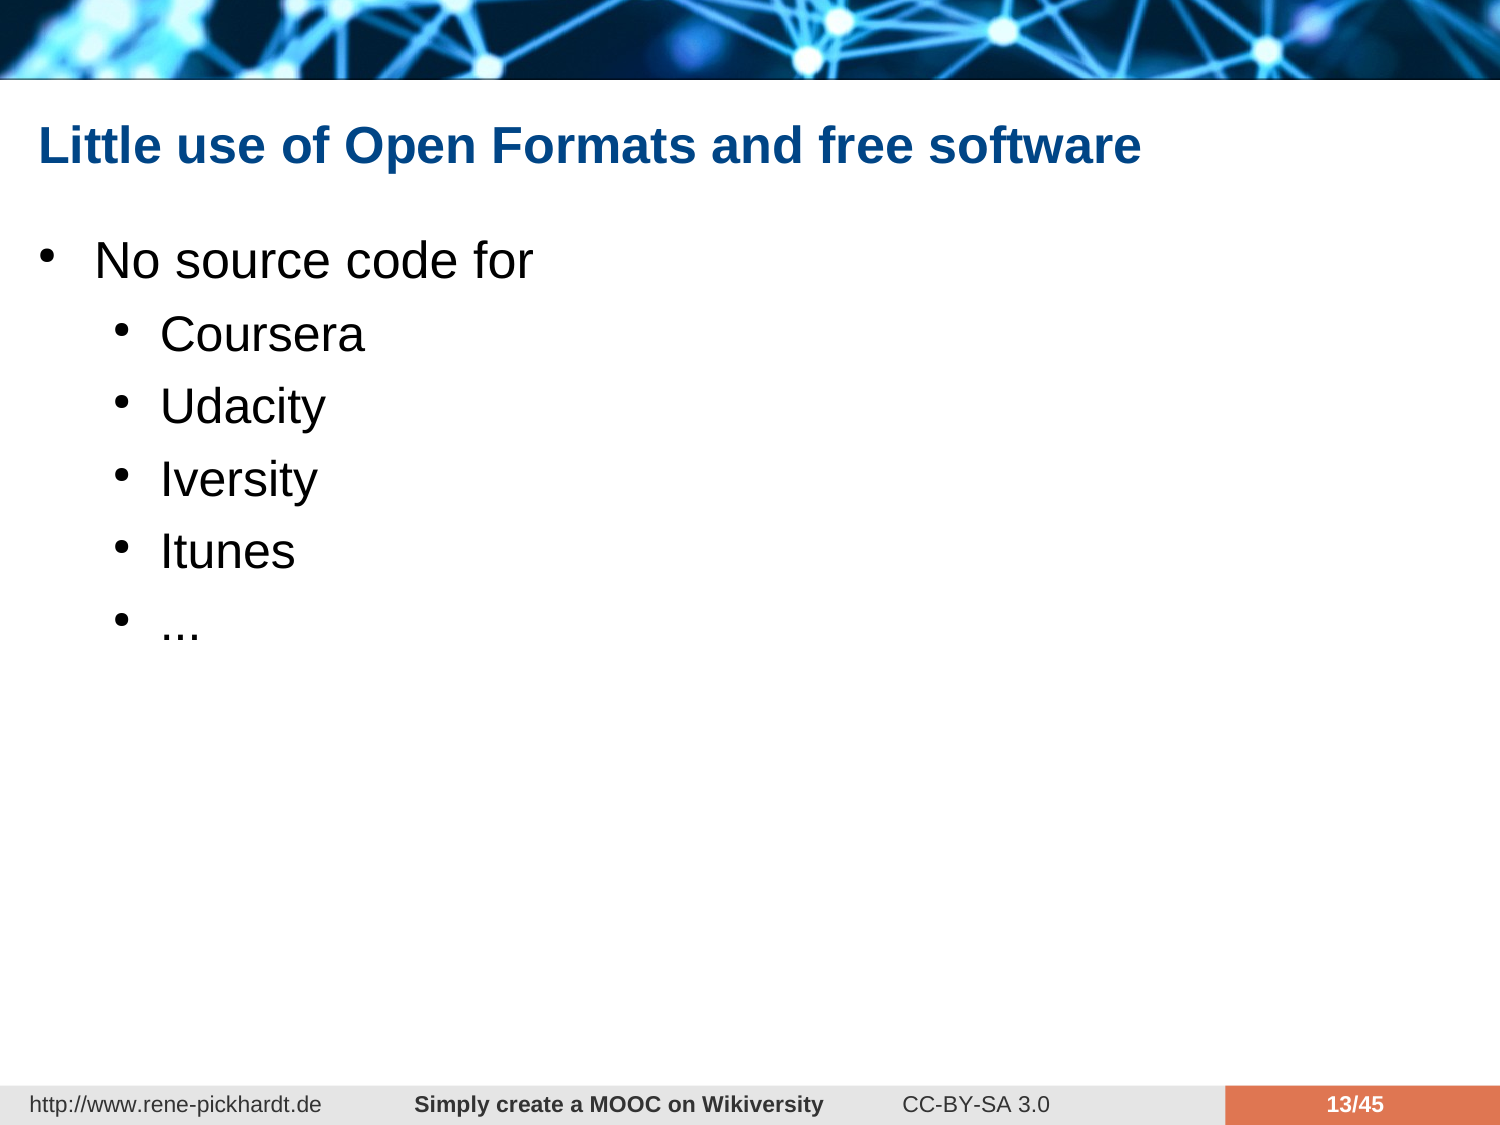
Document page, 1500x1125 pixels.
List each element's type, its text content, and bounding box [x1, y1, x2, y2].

title Little use of Open Formats and free software [23, 112, 1500, 187]
list No source code for Coursera Udacity Iversity Itunes ... [23, 218, 1483, 1055]
picture [0, 0, 1500, 80]
